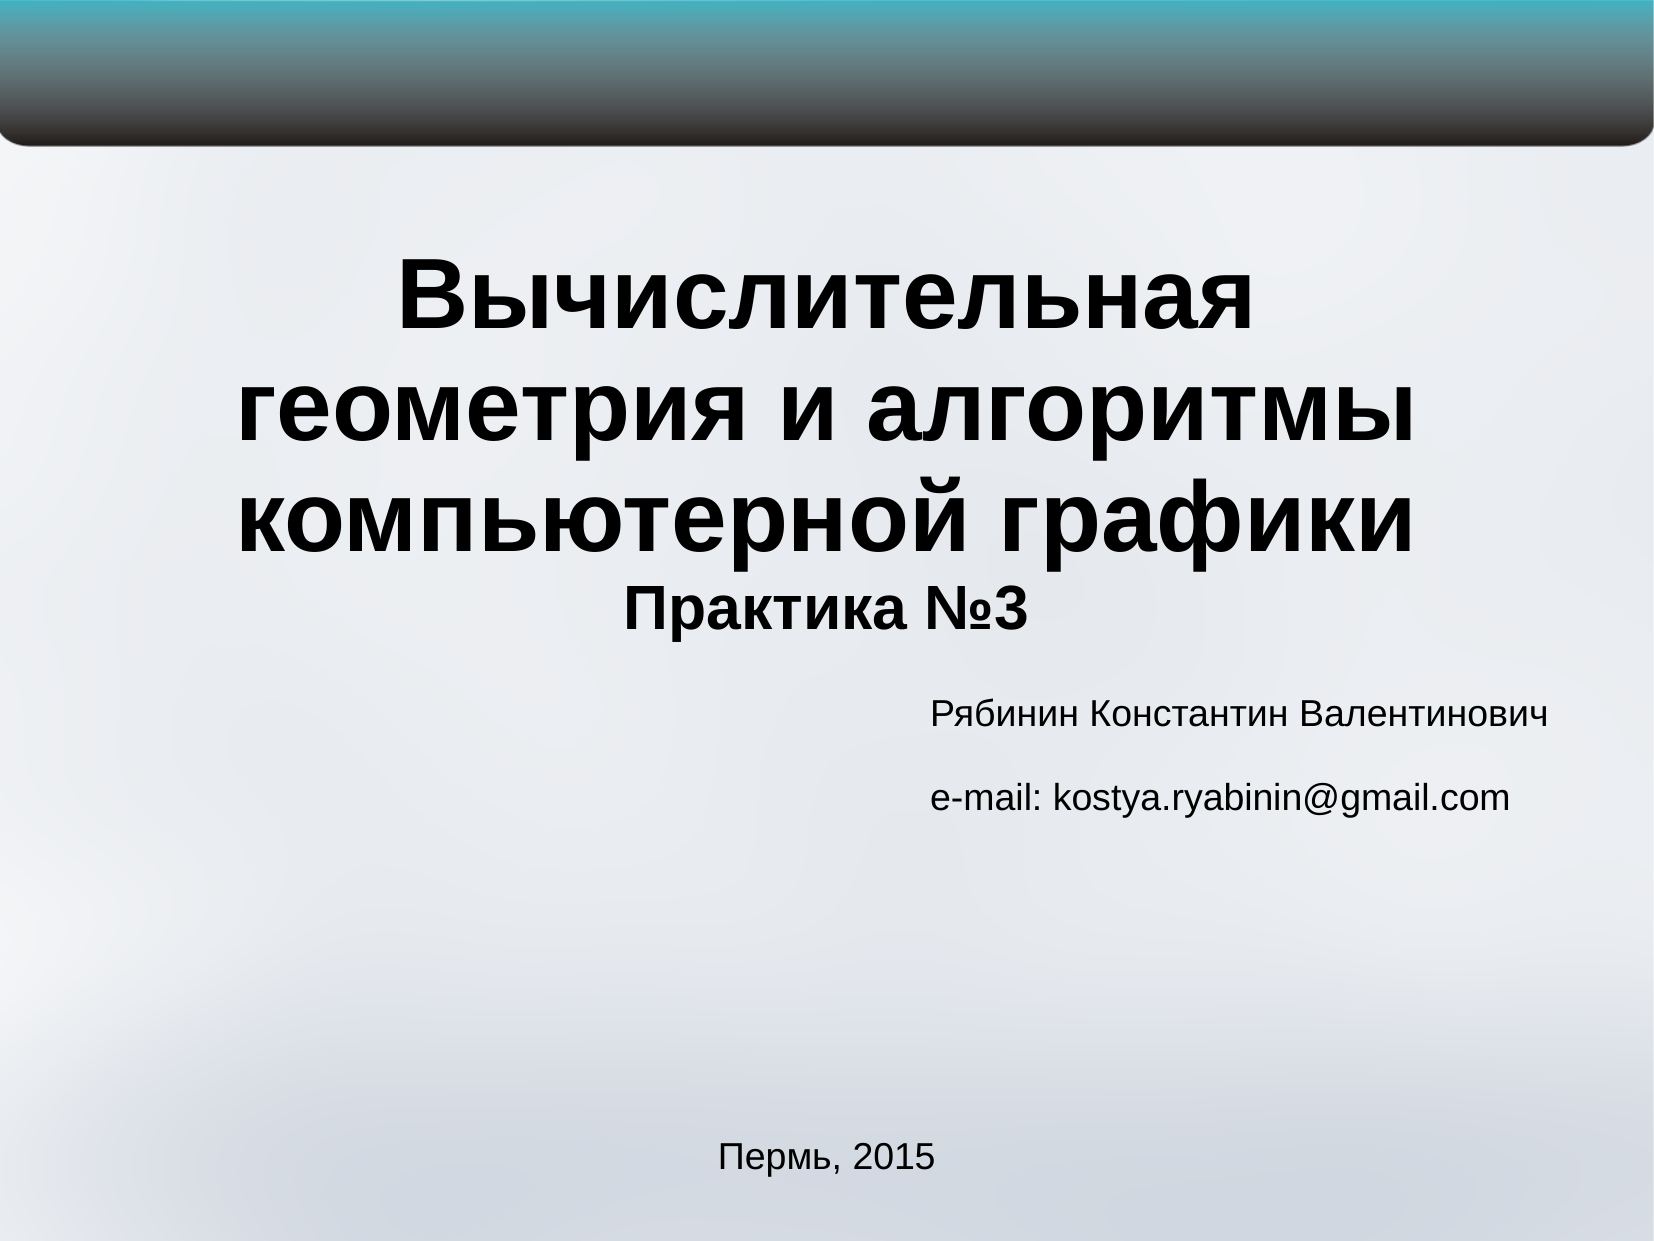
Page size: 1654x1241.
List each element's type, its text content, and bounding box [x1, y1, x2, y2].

text_box Рябинин Константин Валентинович e-mail: kostya.ryabinin@gmail.com [915, 685, 1595, 826]
picture [0, 0, 1654, 1241]
text_box Пермь, 2015 [590, 1127, 1063, 1185]
text_box Вычислительная геометрия и алгоритмы компьютерной графики Практика №3 [147, 230, 1506, 651]
